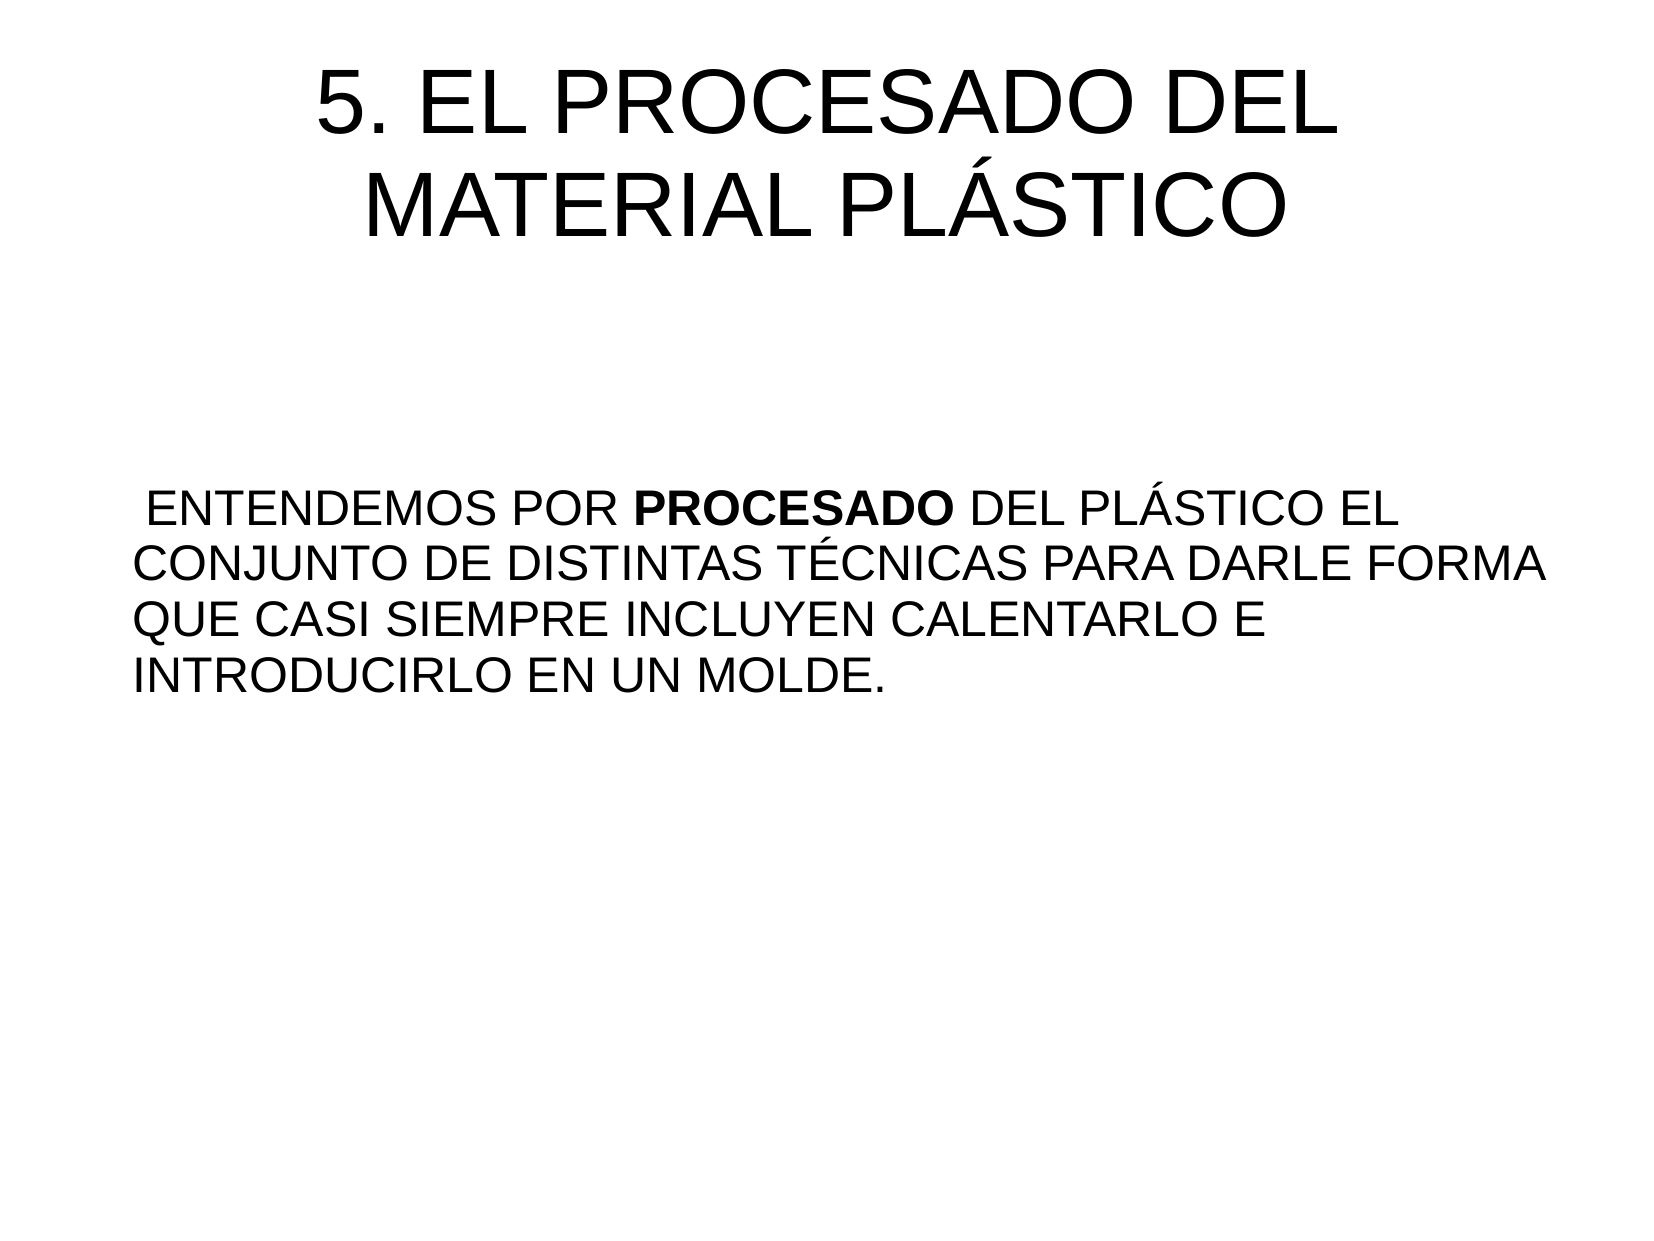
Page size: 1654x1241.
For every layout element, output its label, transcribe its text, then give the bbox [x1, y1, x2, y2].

text_box ENTENDEMOS POR PROCESADO DEL PLÁSTICO EL CONJUNTO DE DISTINTAS TÉCNICAS PARA DARLE FORMA QUE CASI SIEMPRE INCLUYEN CALENTARLO E INTRODUCIRLO EN UN MOLDE. [118, 472, 1595, 768]
title 5. EL PROCESADO DEL MATERIAL PLÁSTICO [82, 49, 1571, 257]
